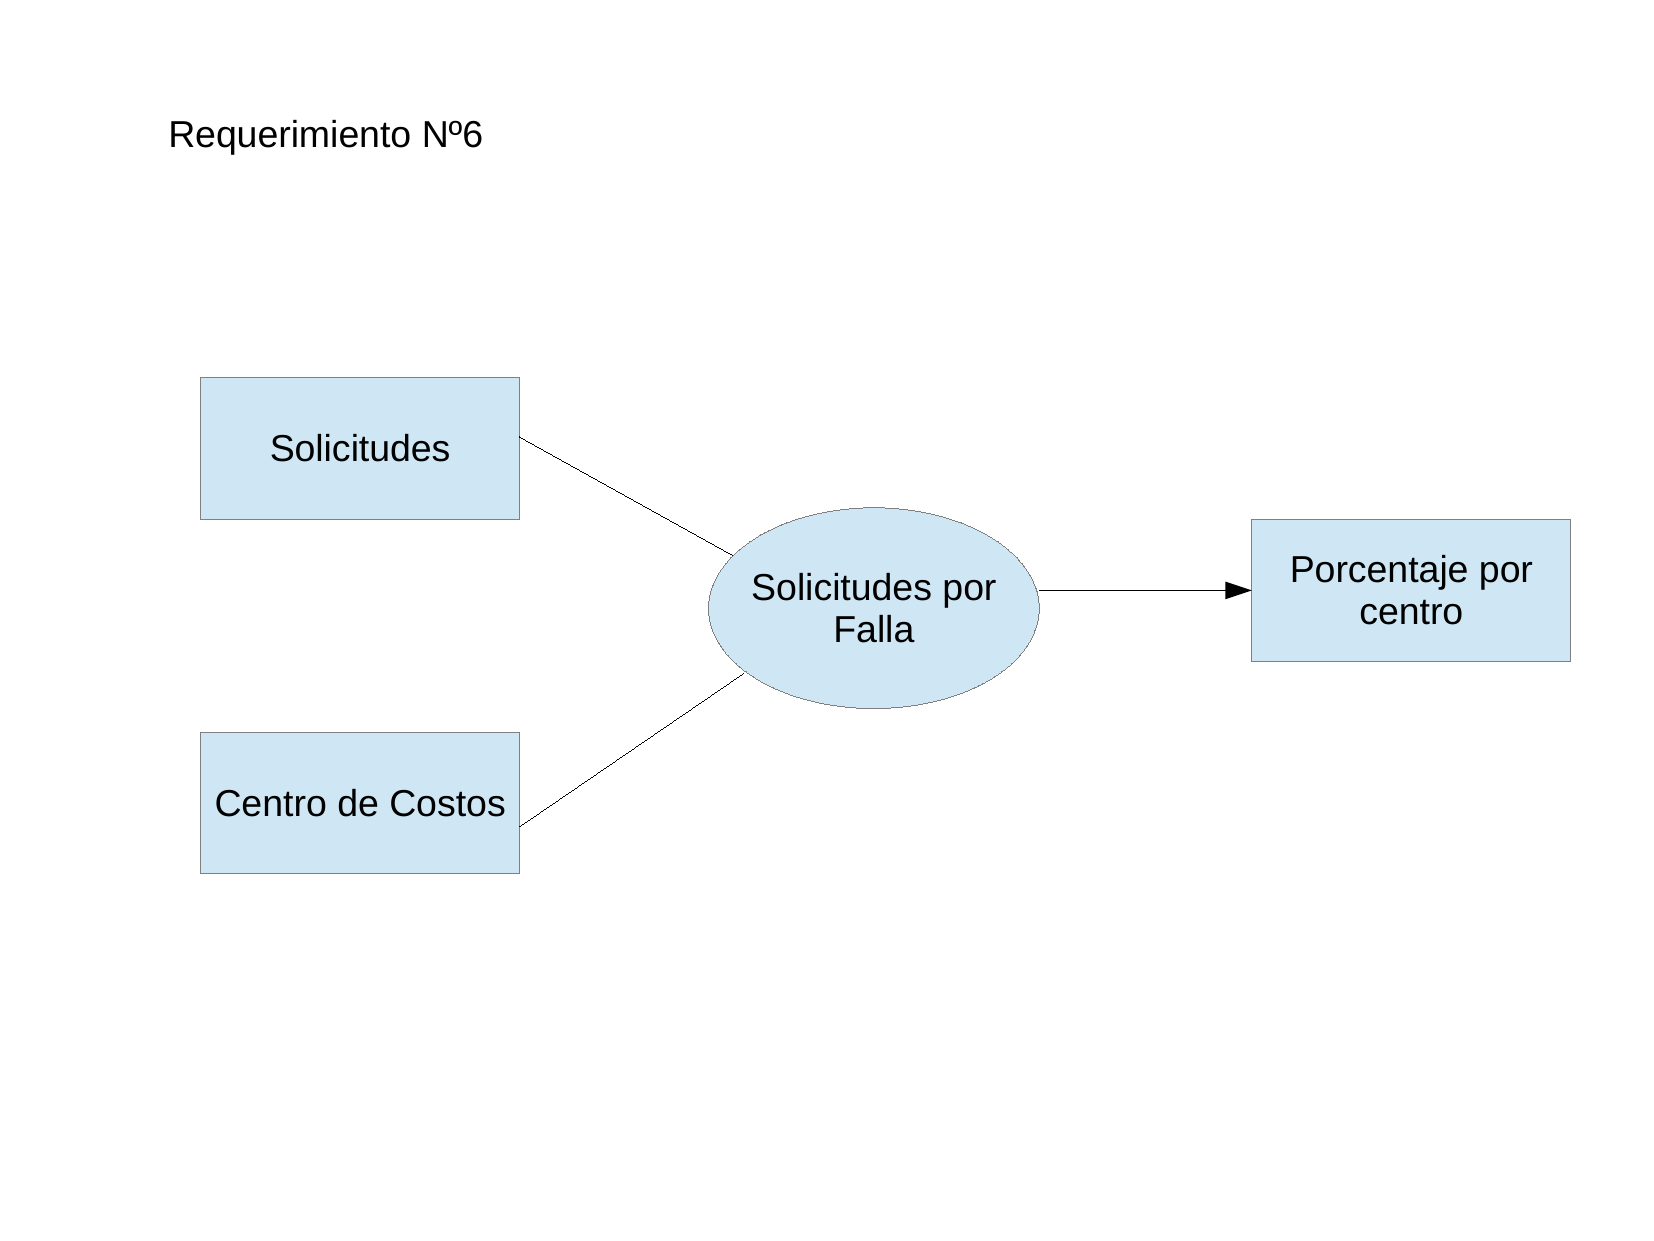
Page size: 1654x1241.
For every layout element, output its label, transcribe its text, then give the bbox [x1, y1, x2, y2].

text_box Solicitudes por Falla [708, 507, 1040, 709]
text_box Solicitudes [200, 377, 520, 520]
text_box Porcentaje por centro [1251, 519, 1571, 662]
text_box Centro de Costos [200, 732, 520, 874]
text_box Requerimiento Nº6 [153, 106, 500, 164]
